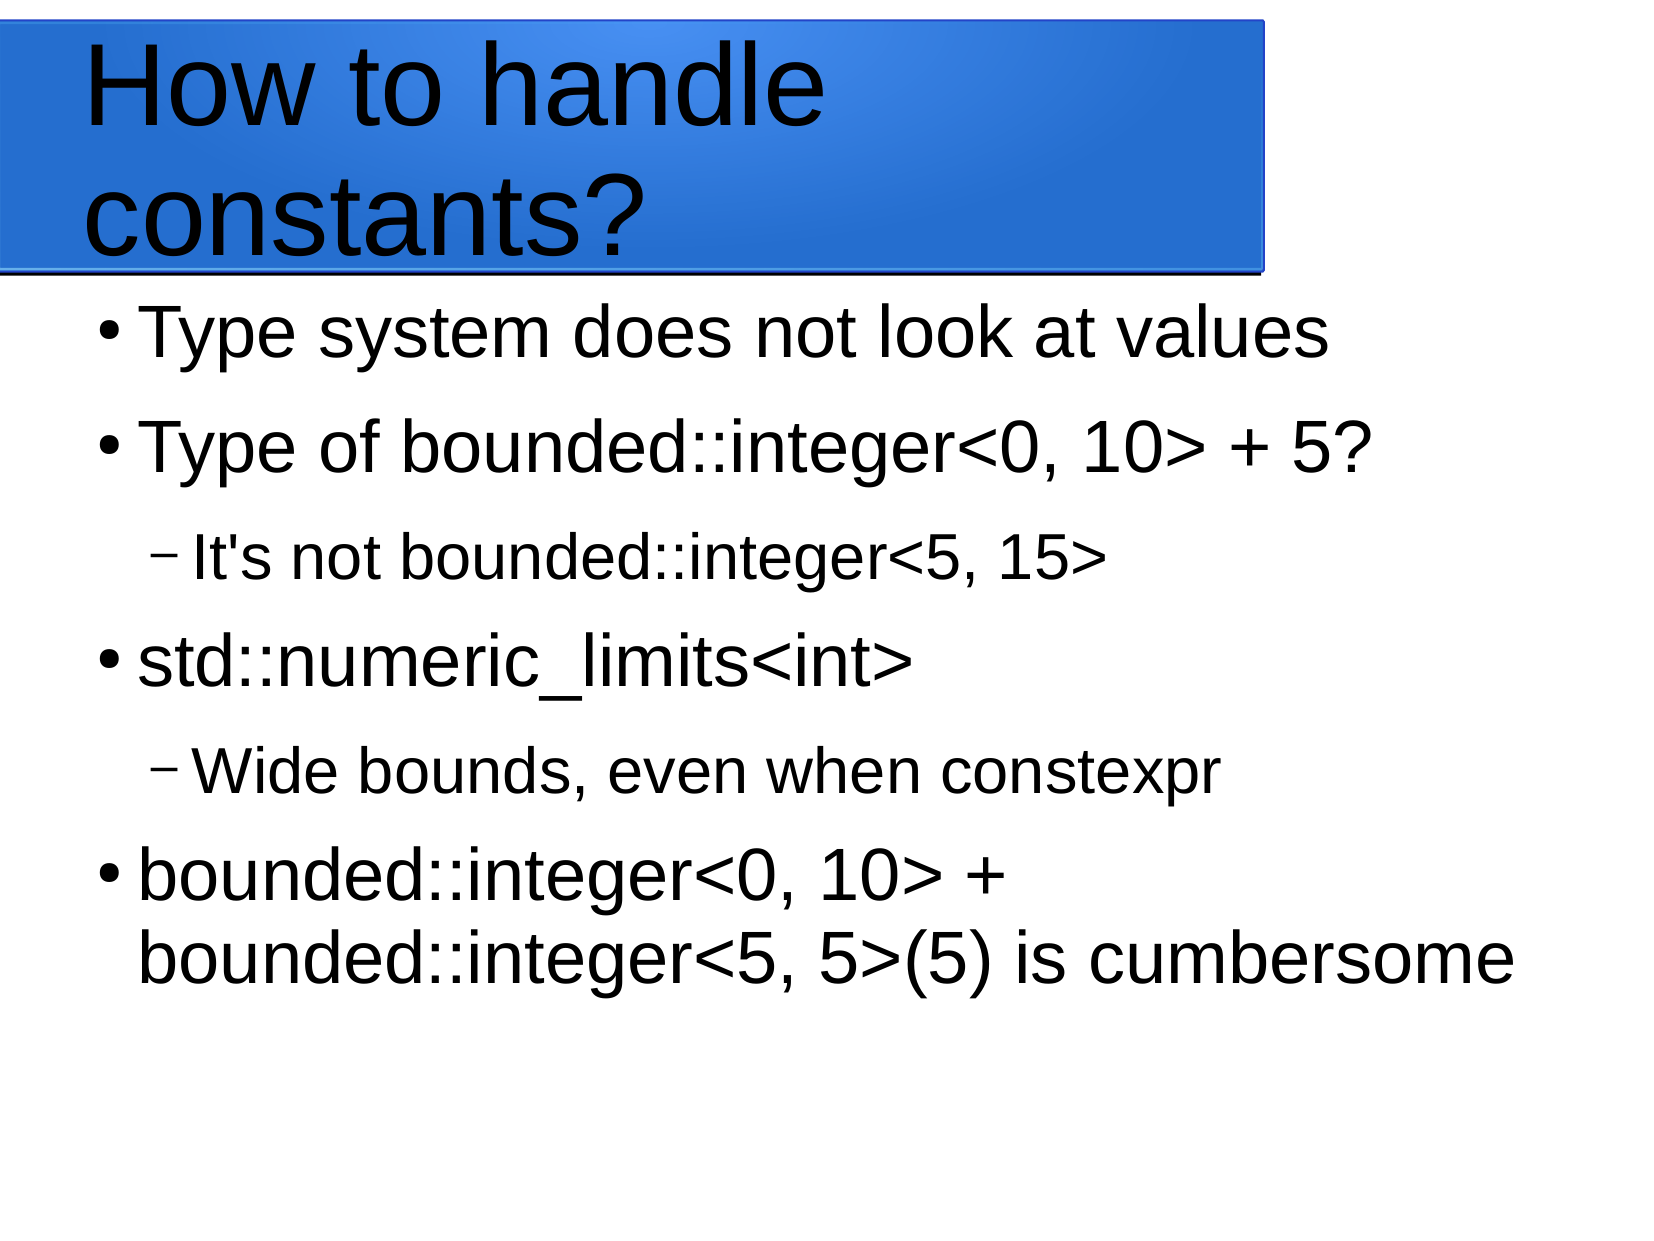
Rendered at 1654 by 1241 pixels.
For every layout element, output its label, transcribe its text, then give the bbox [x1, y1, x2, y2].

list Type system does not look at values Type of bounded::integer<0, 10> + 5? It's not bounded::integer<5, 15> std::numeric_limits<int> Wide bounds, even when constexpr bounded::integer<0, 10> + bounded::integer<5, 5>(5) is cumbersome [82, 290, 1571, 1010]
title How to handle constants? [82, 19, 1235, 281]
